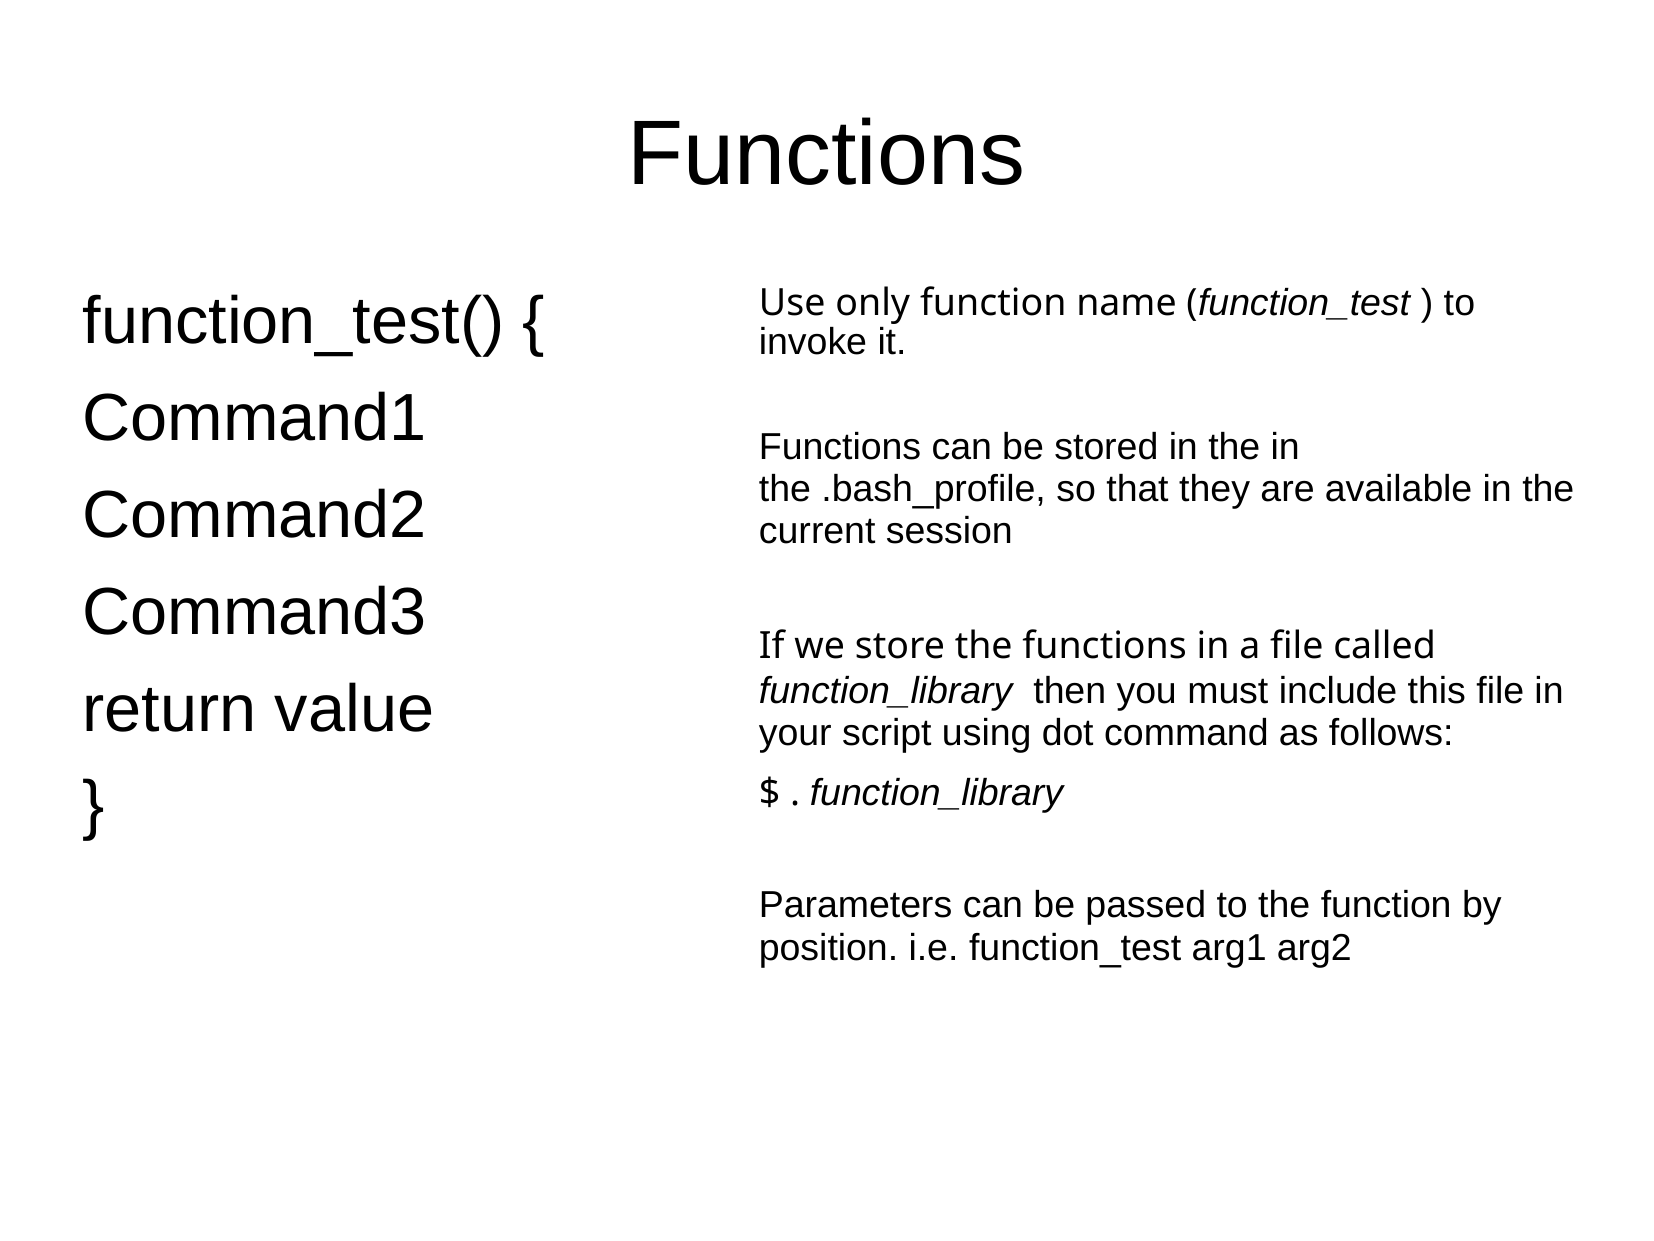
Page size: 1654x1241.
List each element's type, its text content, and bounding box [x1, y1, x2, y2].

list function_test() { Command1 Command2 Command3 return value } [82, 290, 1571, 1010]
text_box Use only function name (function_test ) to invoke it. Functions can be stored in the in the .bash_profile, so that they are available in the current session If we store the functions in a file called function_library then you must include this file in your script using dot command as follows: $ . function_library Parameters can be passed to the function by position. i.e. function_test arg1 arg2 [744, 271, 1595, 960]
title Functions [82, 49, 1571, 257]
